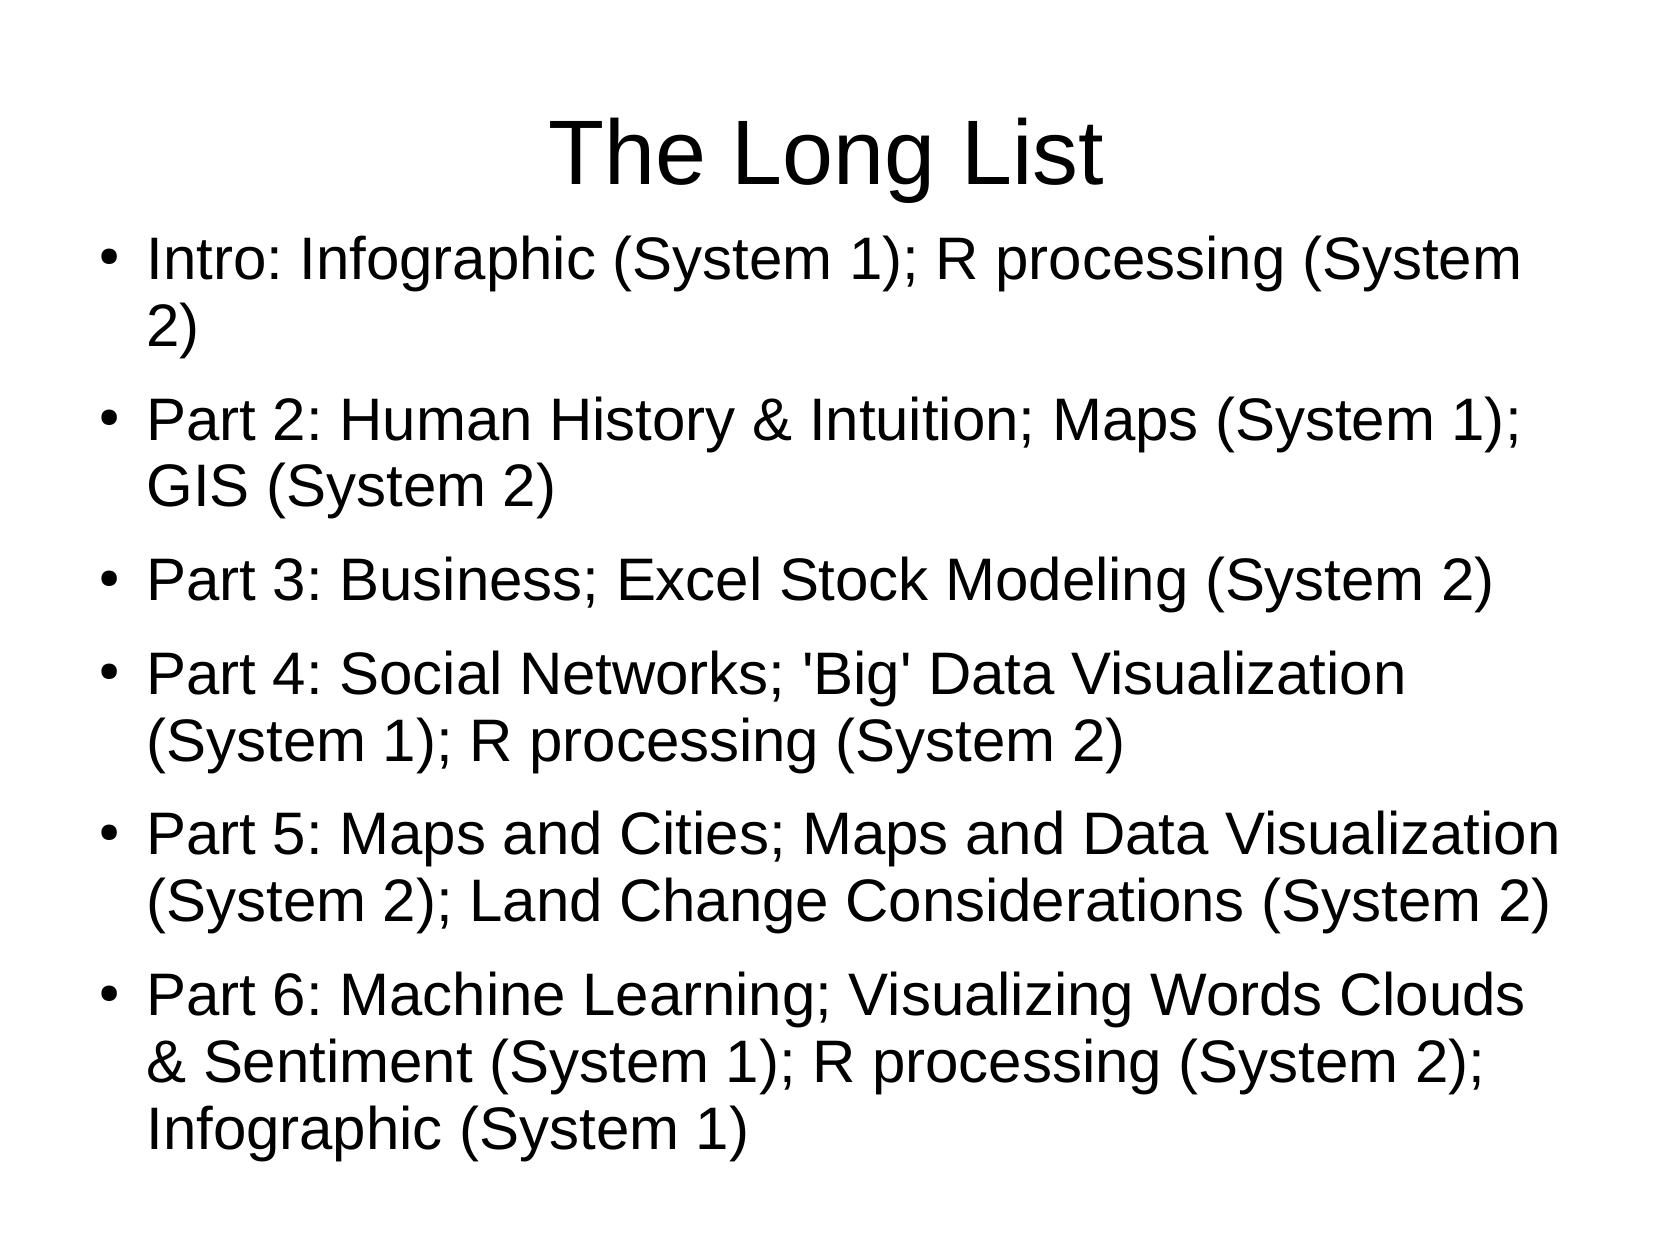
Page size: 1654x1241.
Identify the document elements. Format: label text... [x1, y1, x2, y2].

list Intro: Infographic (System 1); R processing (System 2) Part 2: Human History & Intuition; Maps (System 1); GIS (System 2) Part 3: Business; Excel Stock Modeling (System 2) Part 4: Social Networks; 'Big' Data Visualization (System 1); R processing (System 2) Part 5: Maps and Cities; Maps and Data Visualization (System 2); Land Change Considerations (System 2) Part 6: Machine Learning; Visualizing Words Clouds & Sentiment (System 1); R processing (System 2); Infographic (System 1) [82, 225, 1571, 1175]
title The Long List [82, 49, 1571, 225]
